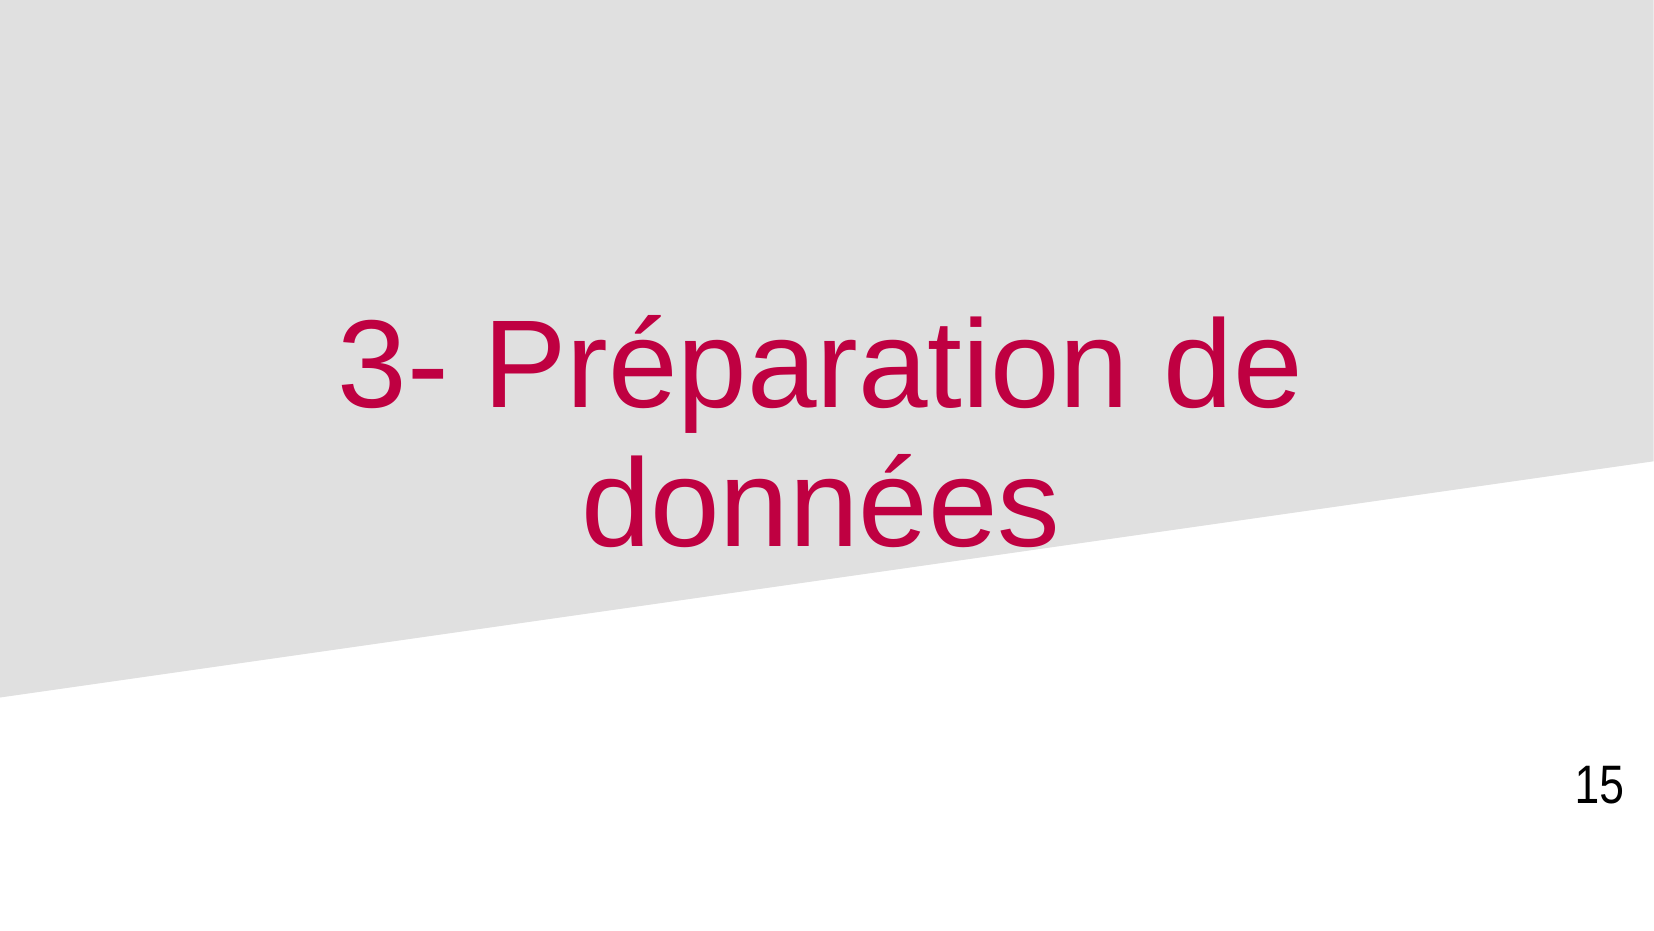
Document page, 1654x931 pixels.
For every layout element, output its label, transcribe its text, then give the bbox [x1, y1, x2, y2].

subtitle 3- Préparation de données [82, 70, 1560, 797]
